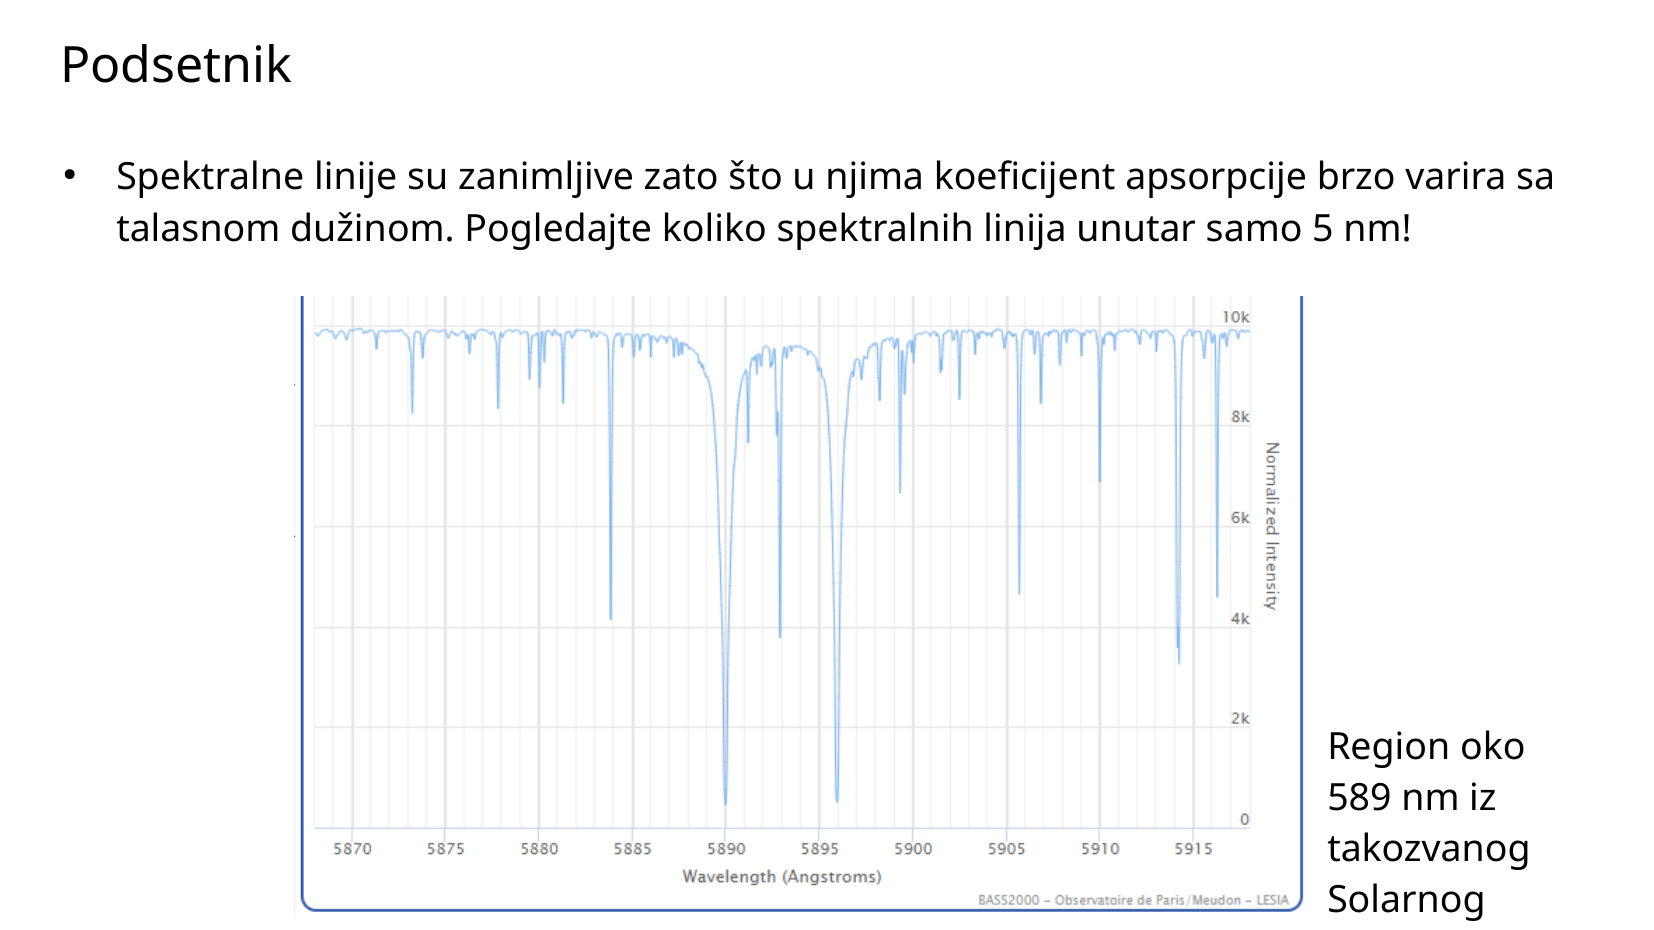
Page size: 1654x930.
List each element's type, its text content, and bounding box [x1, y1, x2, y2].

title Podsetnik [59, 13, 1648, 113]
list Spektralne linije su zanimljive zato što u njima koeficijent apsorpcije brzo varira sa talasnom dužinom. Pogledajte koliko spektralnih linija unutar samo 5 nm! [45, 149, 1635, 880]
text_box Region oko 589 nm iz takozvanog Solarnog Atlasa [1312, 712, 1613, 906]
picture [294, 296, 1313, 919]
